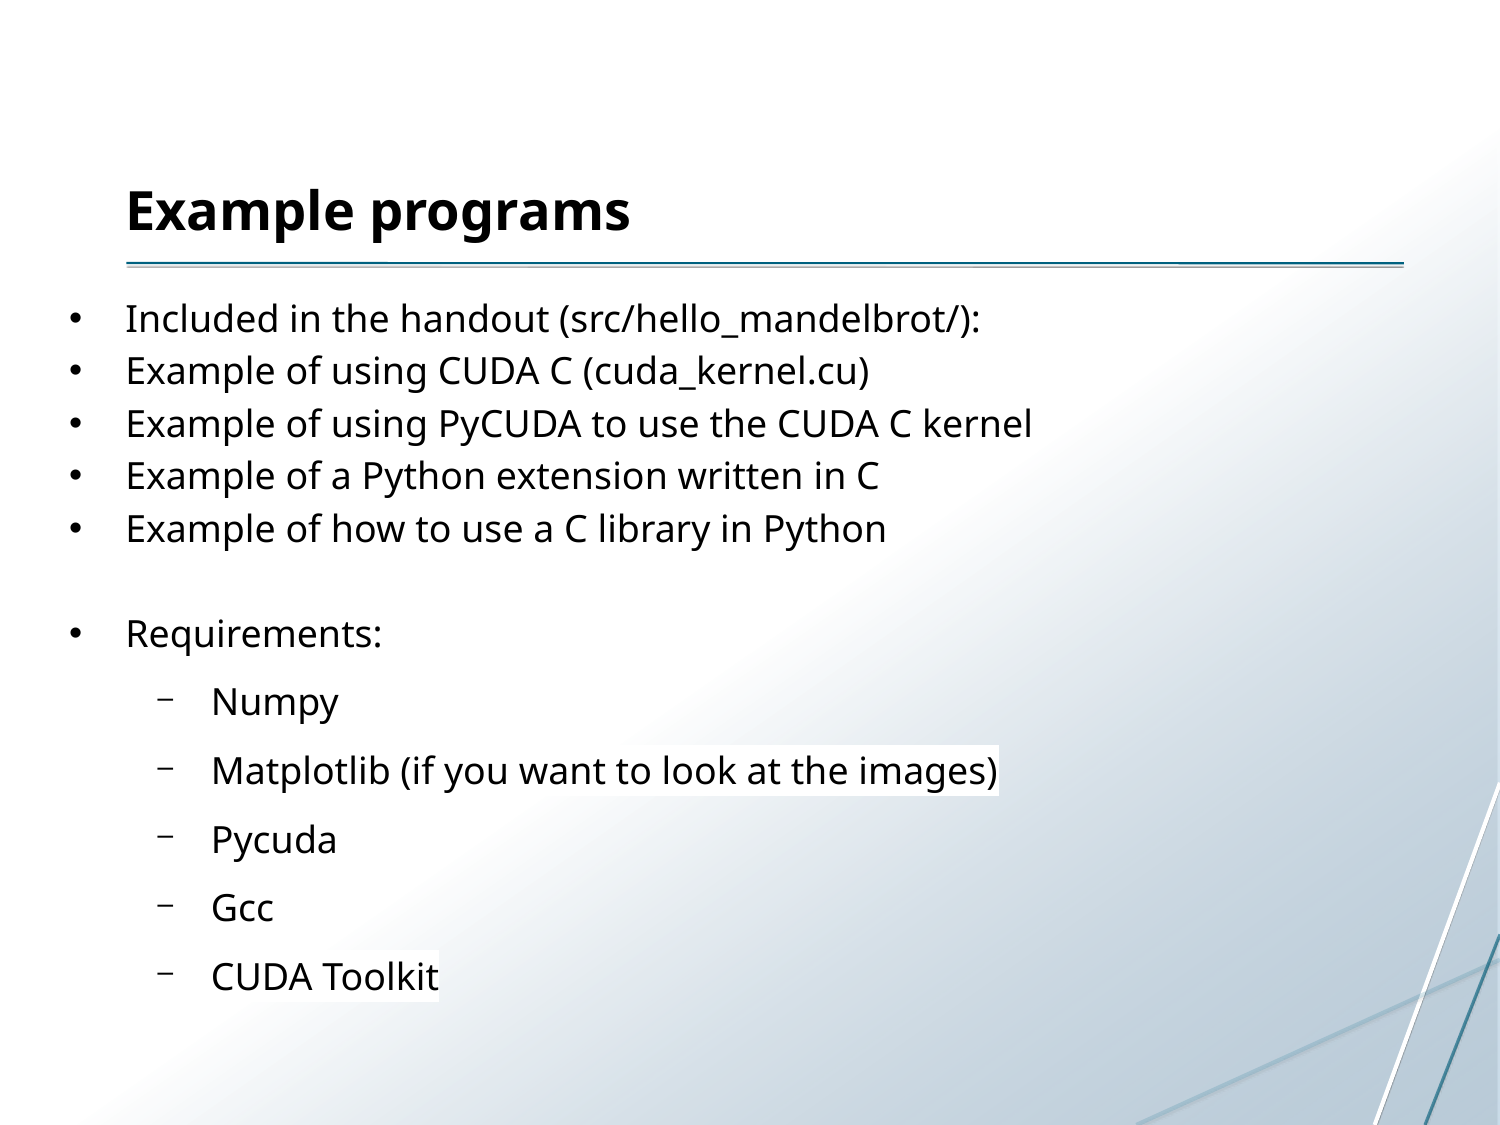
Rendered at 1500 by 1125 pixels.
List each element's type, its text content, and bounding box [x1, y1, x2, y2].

list Included in the handout (src/hello_mandelbrot/): Example of using CUDA C (cuda_kernel.cu) Example of using PyCUDA to use the CUDA C kernel Example of a Python extension written in C Example of how to use a C library in Python Requirements: Numpy Matplotlib (if you want to look at the images) Pycuda Gcc CUDA Toolkit [54, 287, 1404, 1005]
title Example programs [109, 49, 1403, 249]
